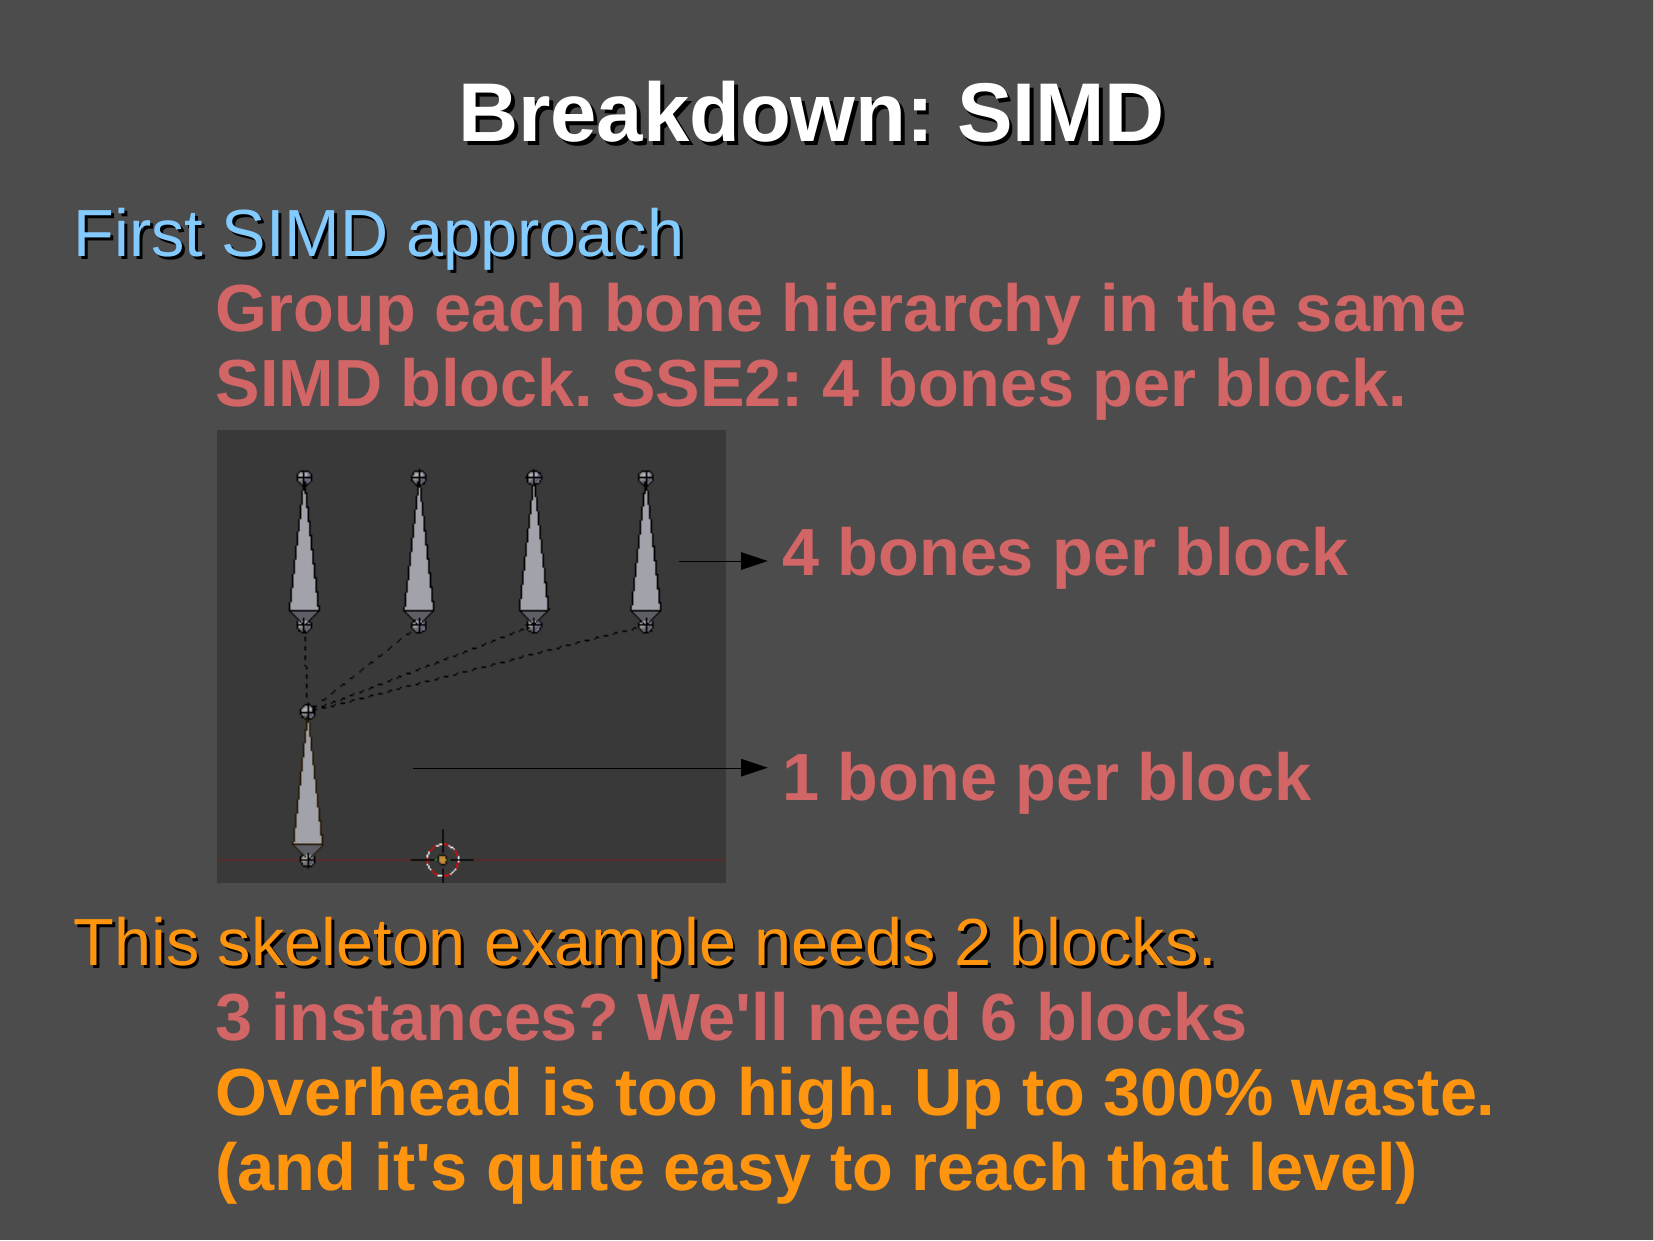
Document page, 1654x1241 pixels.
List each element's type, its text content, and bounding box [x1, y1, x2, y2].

text_box Breakdown: SIMD [88, 59, 1536, 168]
text_box First SIMD approach Group each bone hierarchy in the same SIMD block. SSE2: 4 bones per block. [59, 189, 1565, 429]
text_box 4 bones per block 1 bone per block [767, 507, 1388, 822]
picture [217, 430, 726, 883]
text_box This skeleton example needs 2 blocks. 3 instances? We'll need 6 blocks Overhead is too high. Up to 300% waste. (and it's quite easy to reach that level) [59, 897, 1565, 1212]
